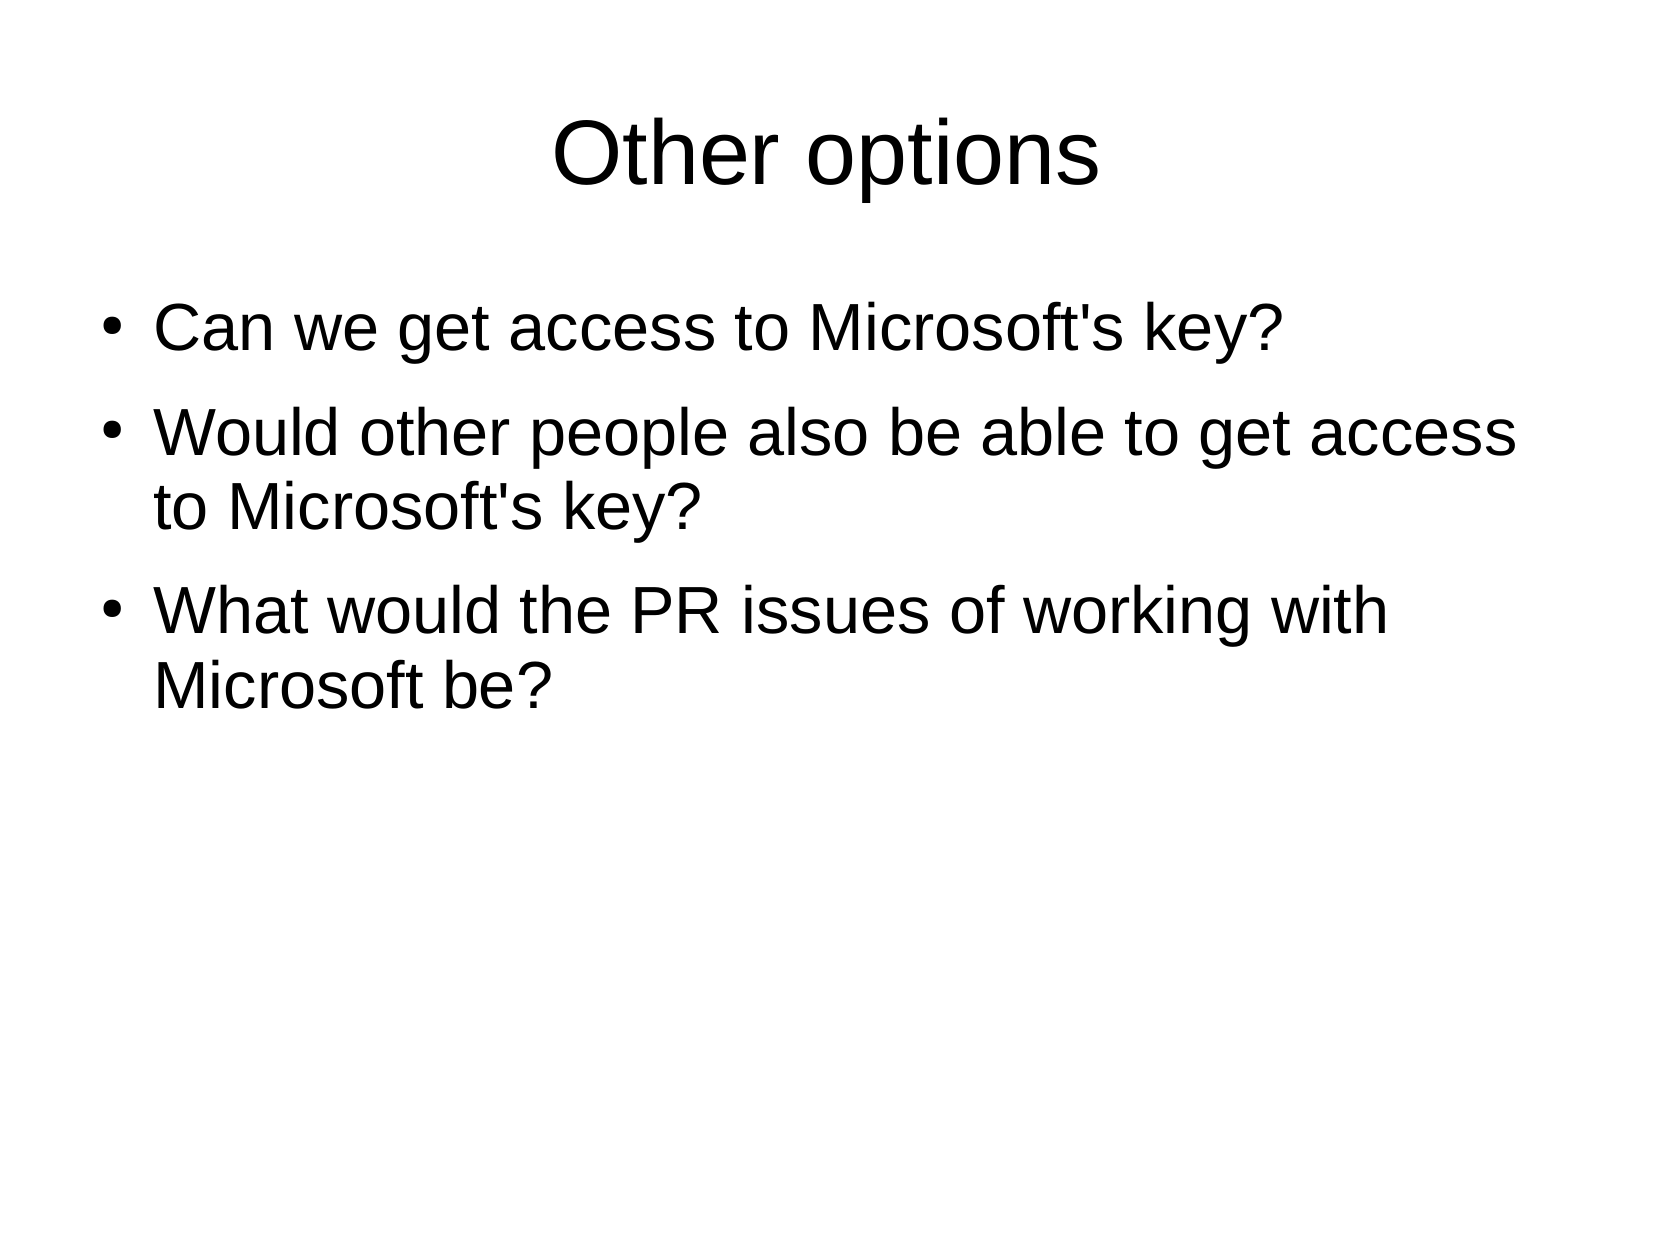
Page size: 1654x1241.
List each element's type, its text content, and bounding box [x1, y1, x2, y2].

list Can we get access to Microsoft's key? Would other people also be able to get access to Microsoft's key? What would the PR issues of working with Microsoft be? [82, 290, 1538, 1010]
title Other options [82, 49, 1571, 257]
